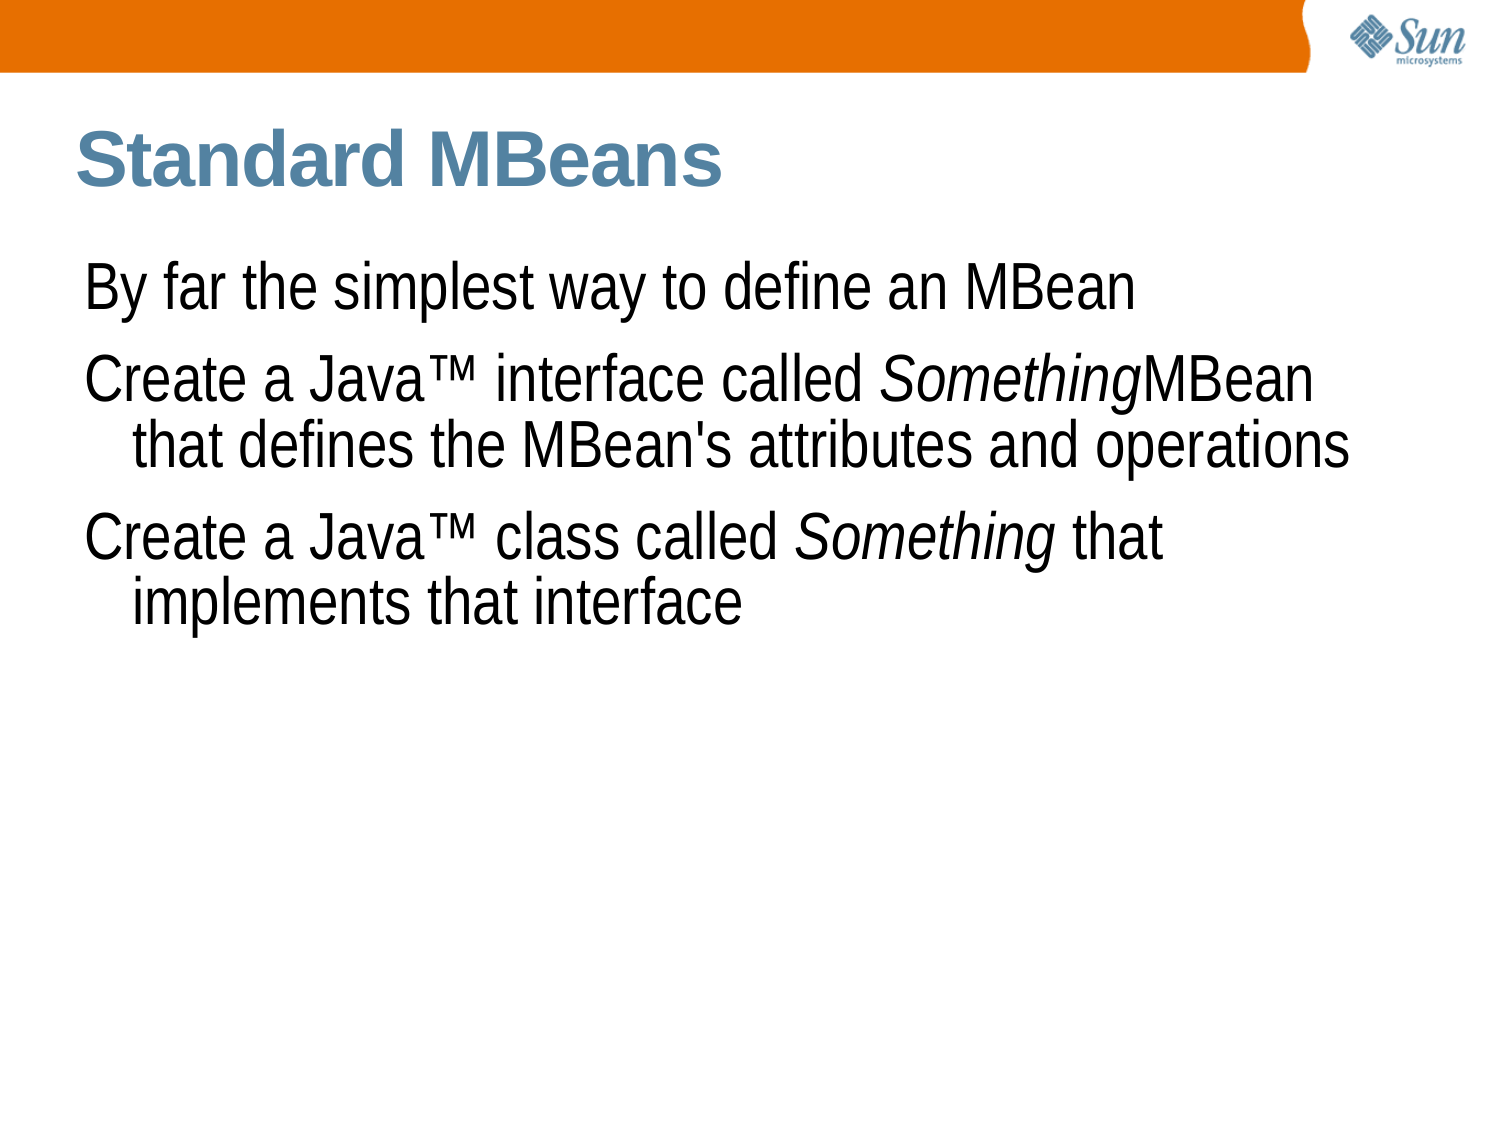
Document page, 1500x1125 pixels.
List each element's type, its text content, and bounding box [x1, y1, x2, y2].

title Standard MBeans [75, 122, 1438, 228]
list By far the simplest way to define an MBean Create a Java™ interface called SomethingMBean that defines the MBean's attributes and operations Create a Java™ class called Something that implements that interface [64, 257, 1402, 1017]
picture [0, 0, 1500, 75]
